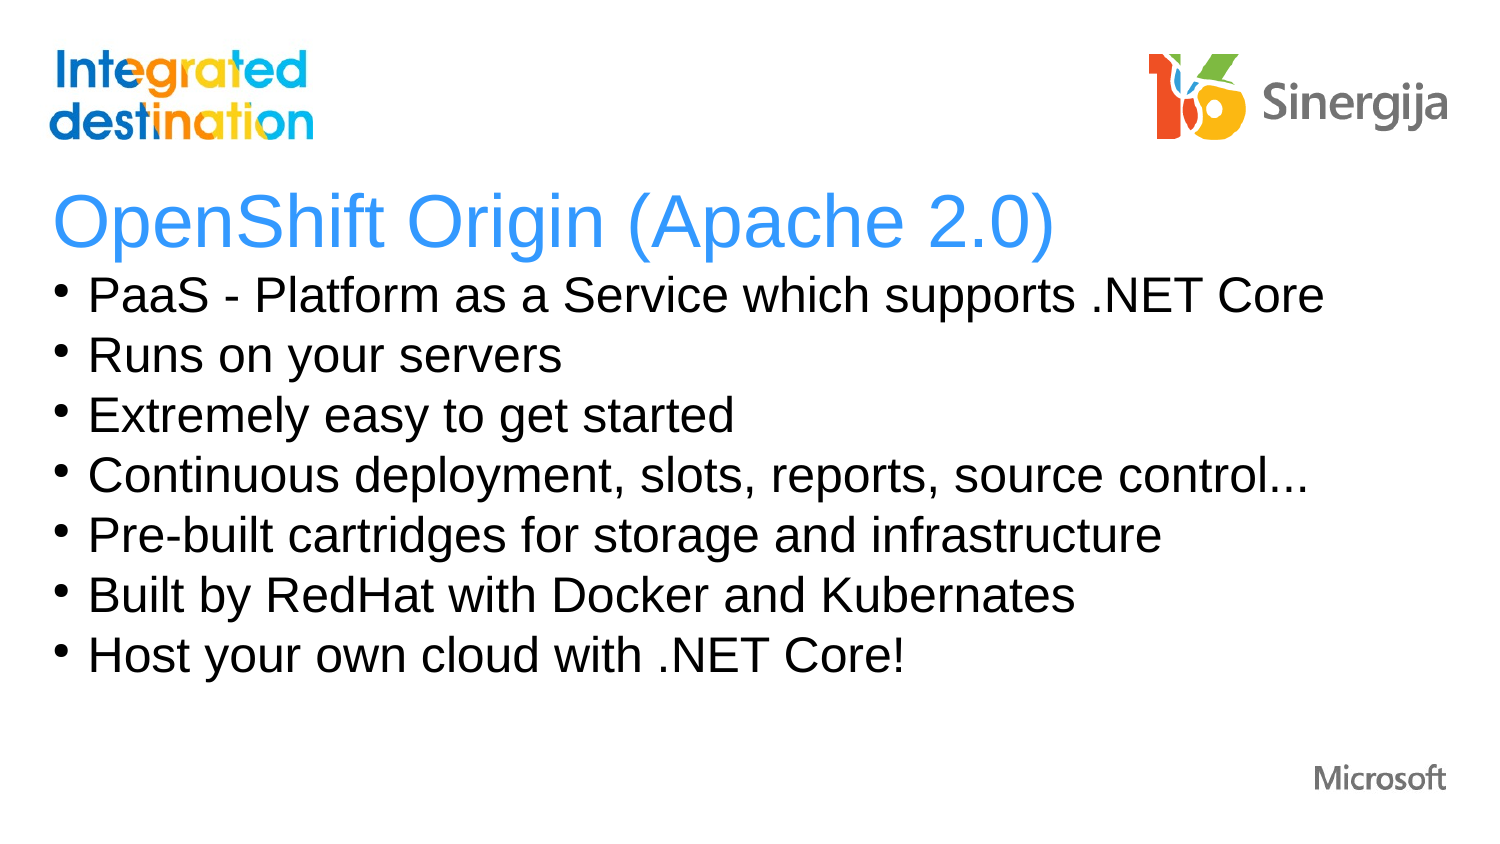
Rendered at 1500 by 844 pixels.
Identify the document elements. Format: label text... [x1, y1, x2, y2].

picture [0, 0, 313, 140]
picture [1149, 0, 1500, 140]
picture [1315, 764, 1500, 844]
text_box OpenShift Origin (Apache 2.0) PaaS - Platform as a Service which supports .NET Core Runs on your servers Extremely easy to get started Continuous deployment, slots, reports, source control... Pre-built cartridges for storage and infrastructure Built by RedHat with Docker and Kubernates Host your own cloud with .NET Core! [37, 165, 1439, 815]
